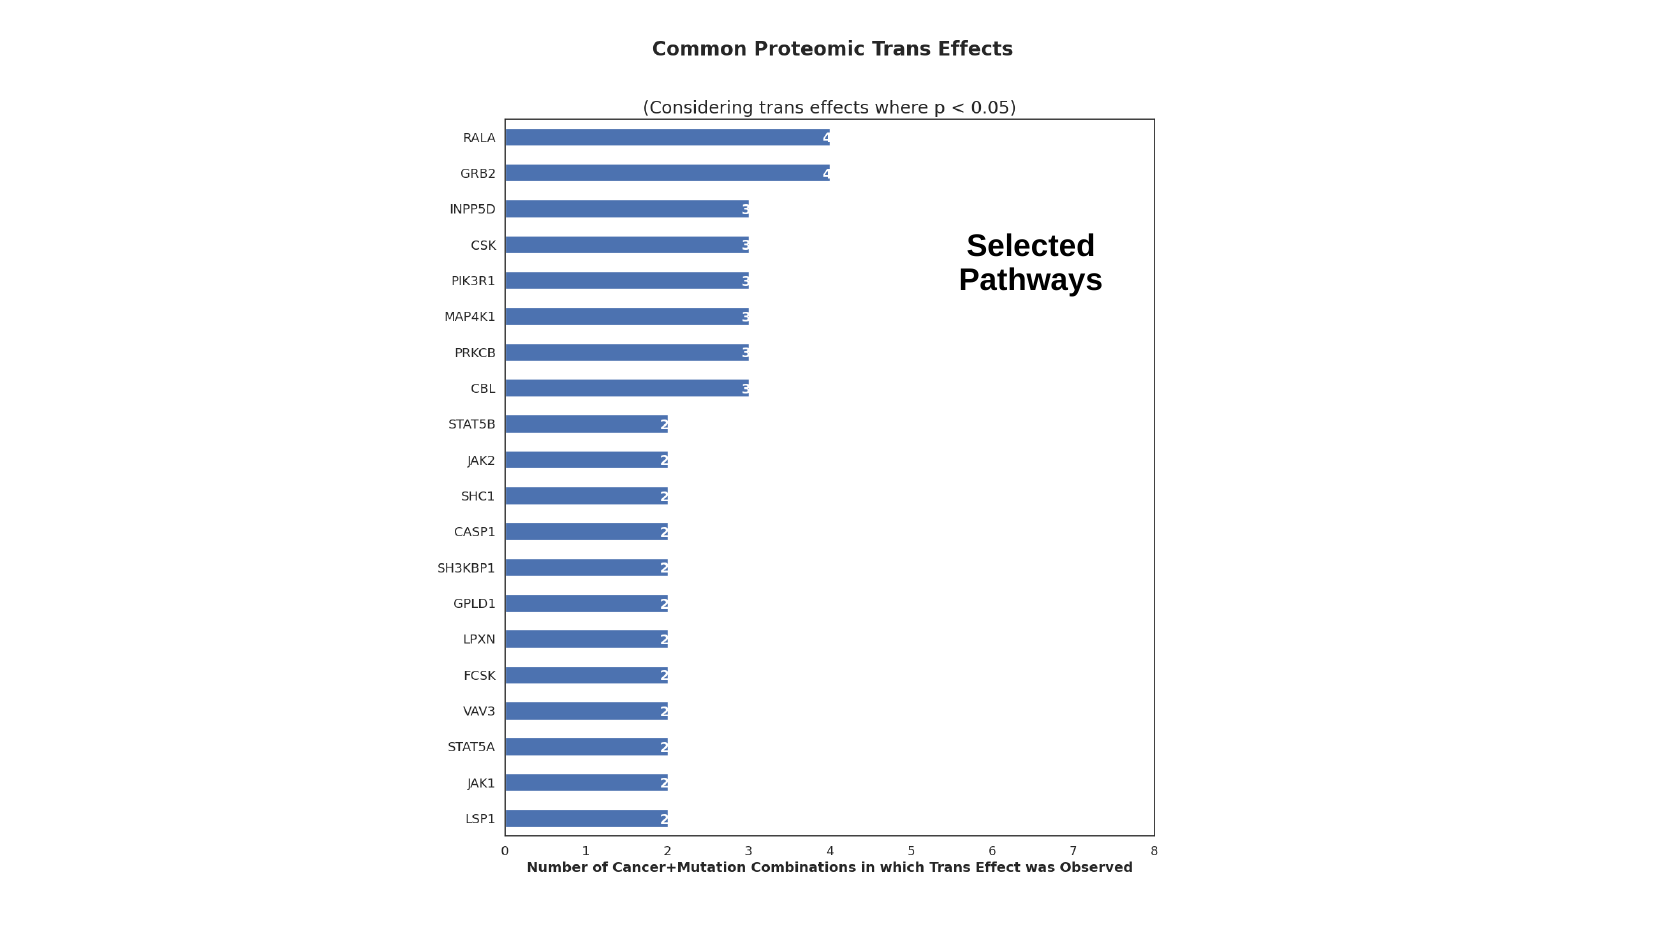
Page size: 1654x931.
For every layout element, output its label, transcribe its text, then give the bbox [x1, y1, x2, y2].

text_box Selected Pathways [937, 225, 1125, 301]
picture [400, 7, 1238, 931]
